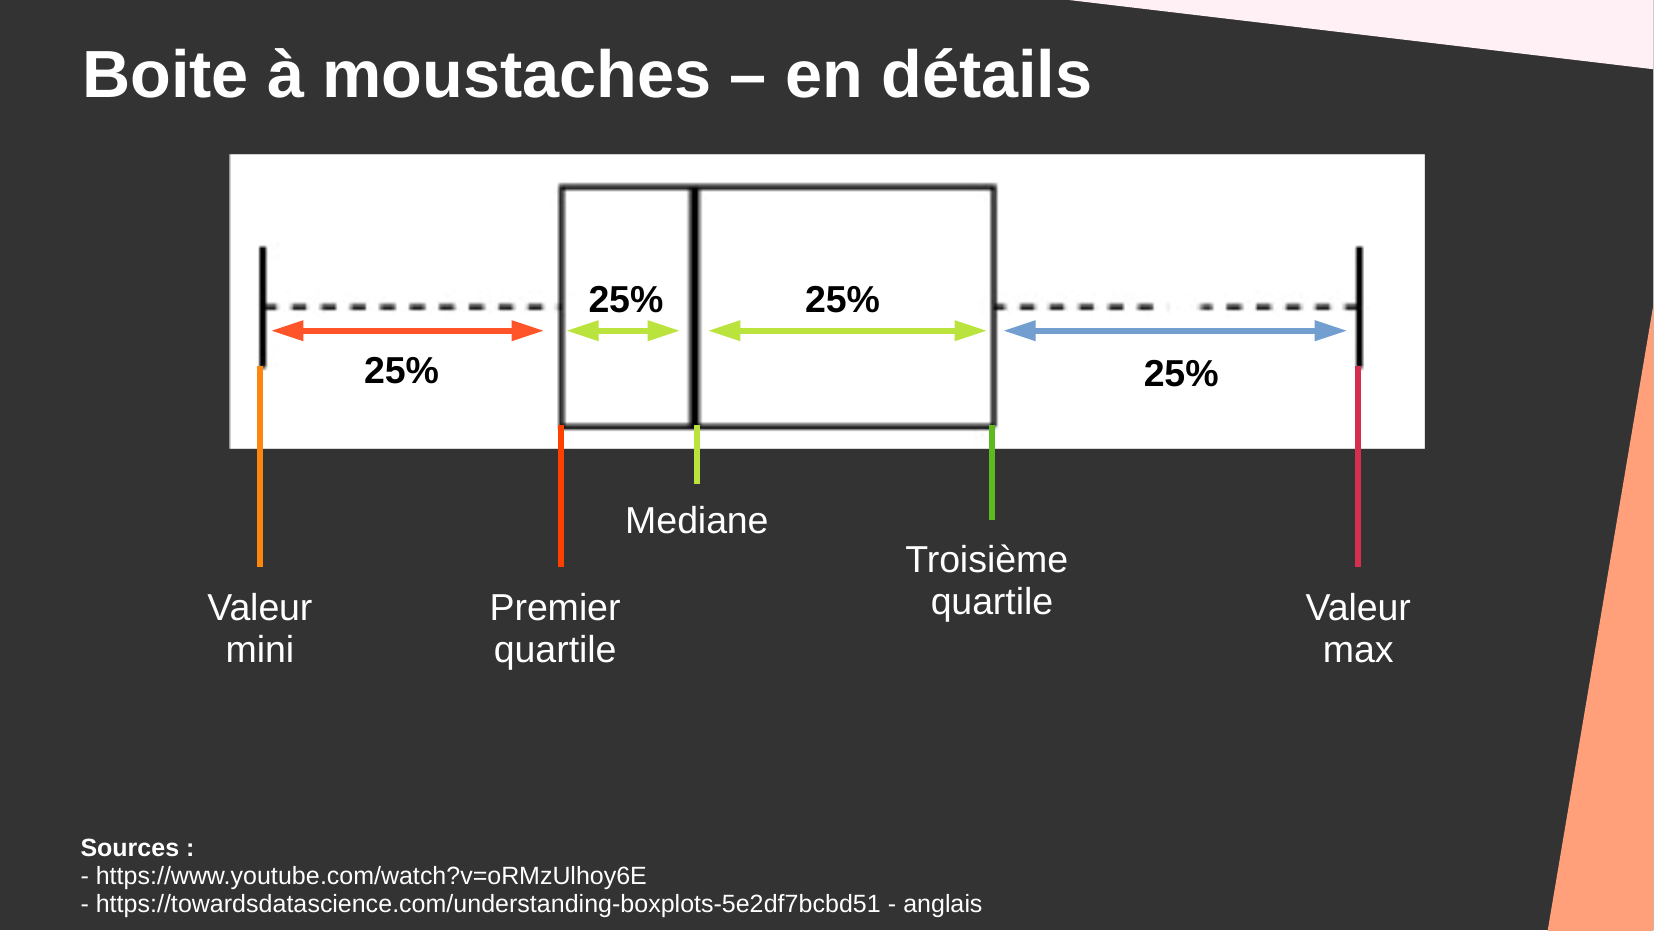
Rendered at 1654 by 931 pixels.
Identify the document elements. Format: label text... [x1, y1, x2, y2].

picture [229, 153, 1425, 449]
text_box Troisième quartile [874, 531, 1111, 631]
text_box Valeur max [1275, 578, 1441, 678]
text_box [1068, 0, 1654, 70]
title Boite à moustaches – en détails [82, 37, 1571, 115]
text_box 25% [748, 271, 938, 328]
text_box 25% [1086, 344, 1276, 402]
text_box Premier quartile [472, 578, 638, 678]
text_box 25% [566, 271, 686, 328]
text_box Mediane [602, 491, 792, 549]
text_box Sources : - https://www.youtube.com/watch?v=oRMzUlhoy6E - https://towardsdatascience.com/understanding-boxplots-5e2df7bcbd51 - anglais [65, 826, 1483, 925]
text_box 25% [342, 342, 461, 400]
text_box Valeur mini [177, 578, 343, 678]
text_box [1547, 301, 1654, 931]
